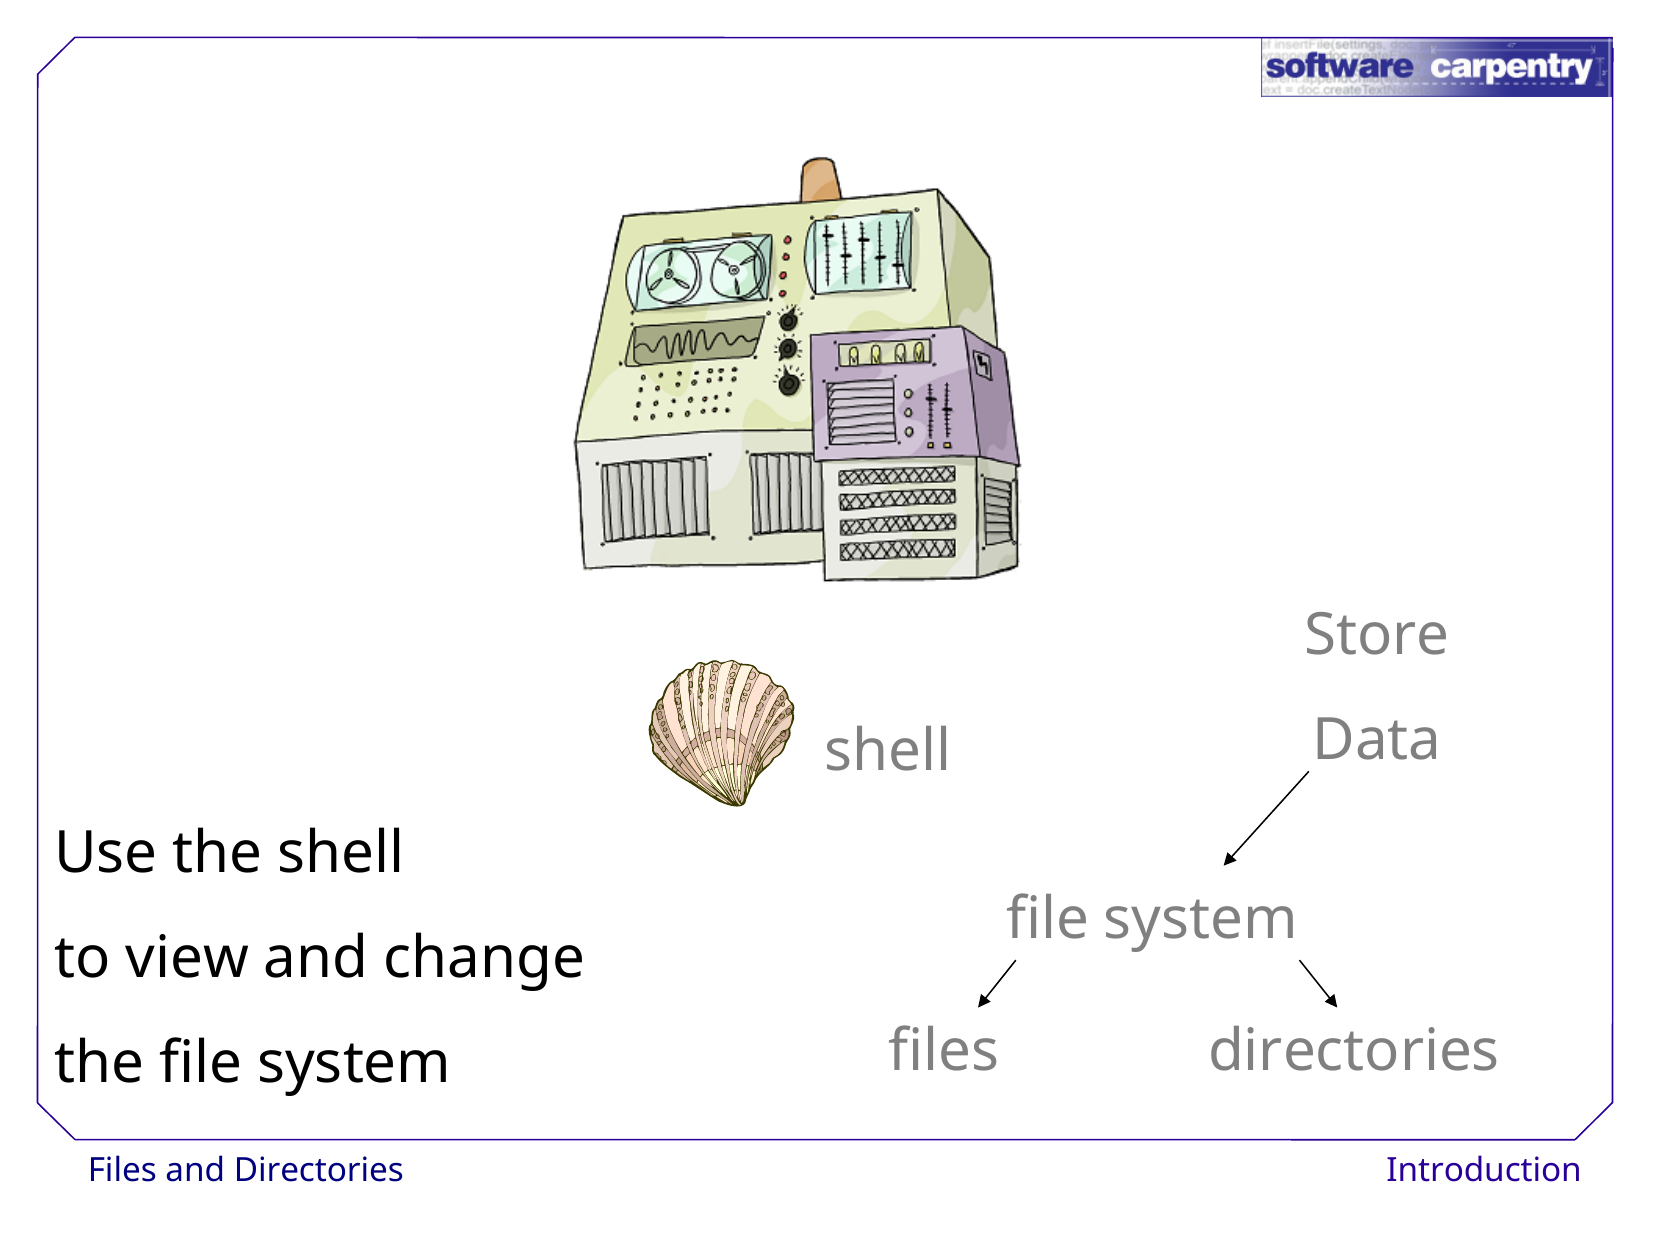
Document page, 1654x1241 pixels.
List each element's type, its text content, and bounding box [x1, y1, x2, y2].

text_box Store Data [1214, 553, 1540, 780]
picture [524, 109, 1081, 616]
picture [1261, 39, 1613, 97]
text_box Use the shell to view and change the file system [39, 771, 751, 1102]
text_box file system [916, 837, 1388, 958]
text_box shell [797, 669, 1042, 791]
text_box files [799, 969, 1090, 1091]
picture [647, 657, 797, 811]
text_box directories [1118, 969, 1590, 1091]
